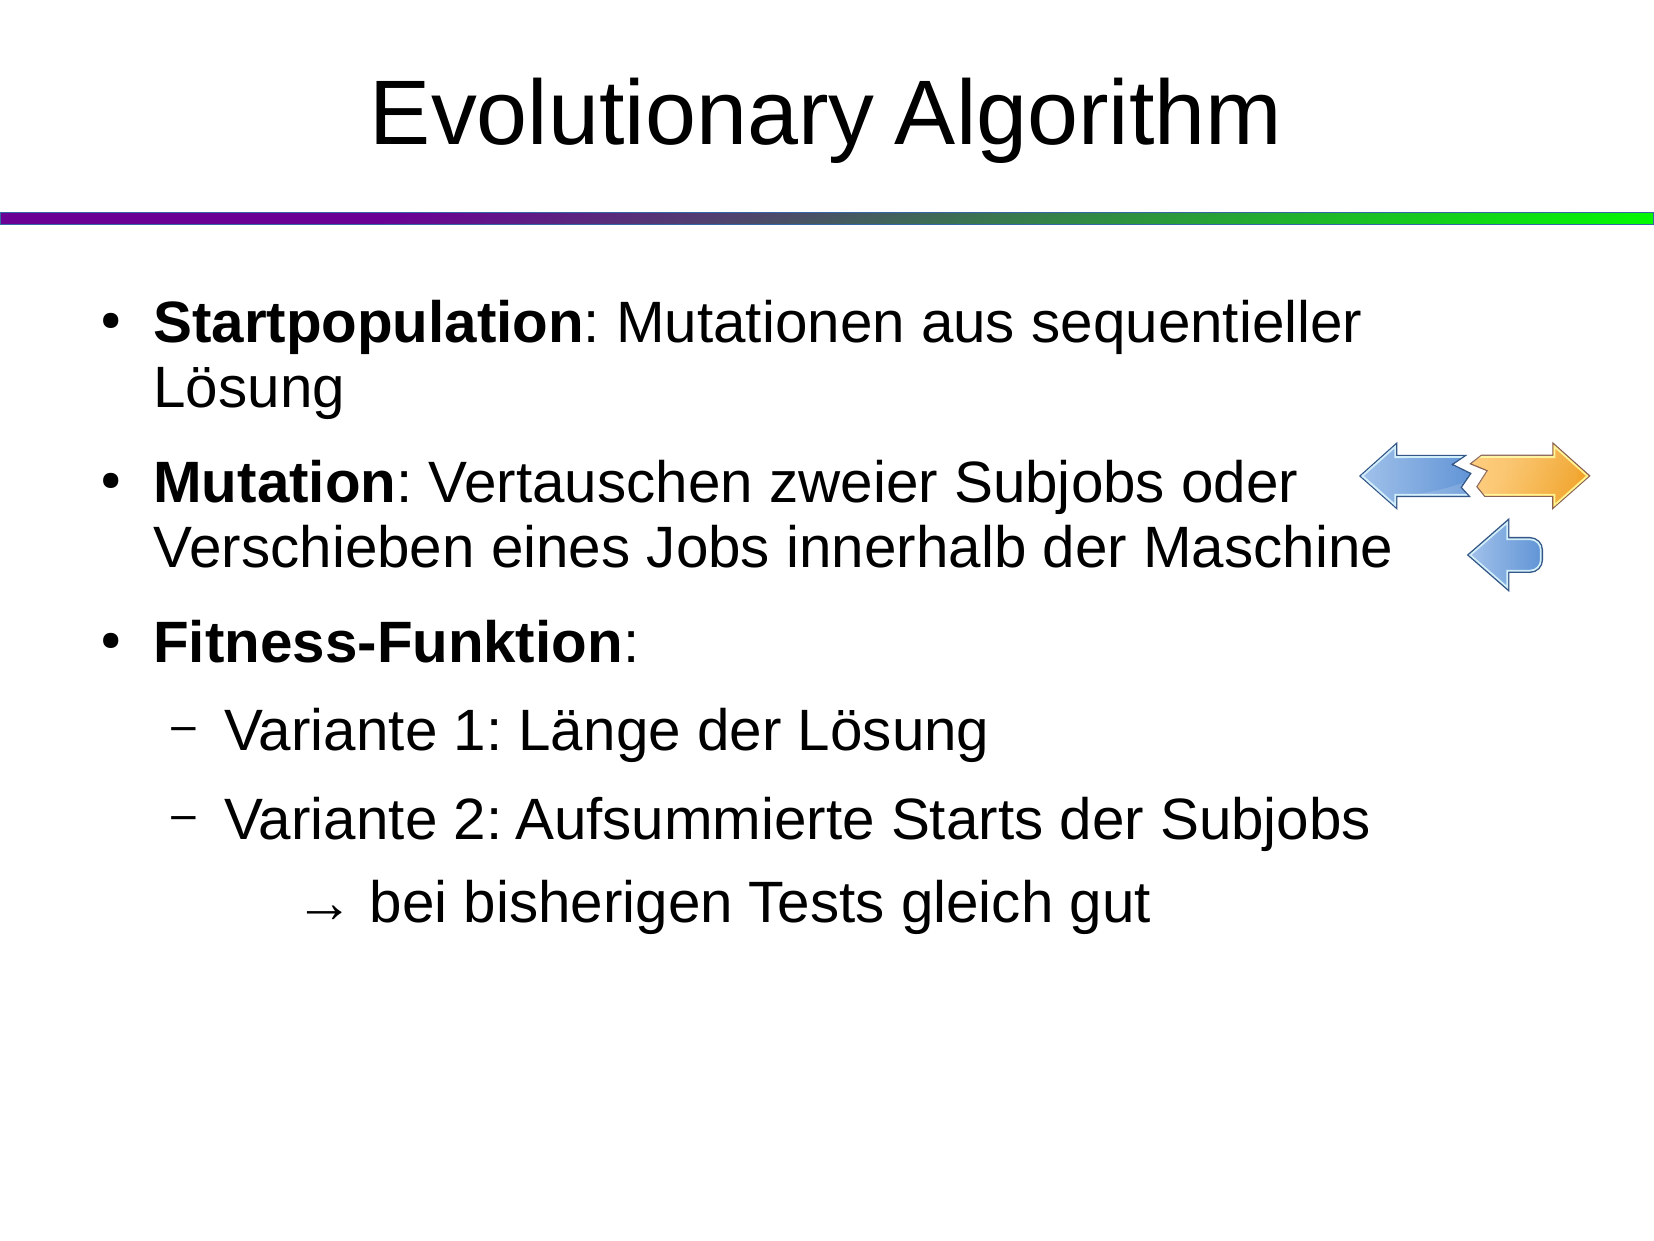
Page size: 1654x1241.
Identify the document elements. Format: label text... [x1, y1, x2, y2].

picture [1354, 437, 1595, 596]
title Evolutionary Algorithm [82, 49, 1571, 178]
list Startpopulation: Mutationen aus sequentieller Lösung Mutation: Vertauschen zweier Subjobs oder Verschieben eines Jobs innerhalb der Maschine Fitness-Funktion: Variante 1: Länge der Lösung Variante 2: Aufsummierte Starts der Subjobs → bei bisherigen Tests gleich gut [82, 290, 1571, 1217]
